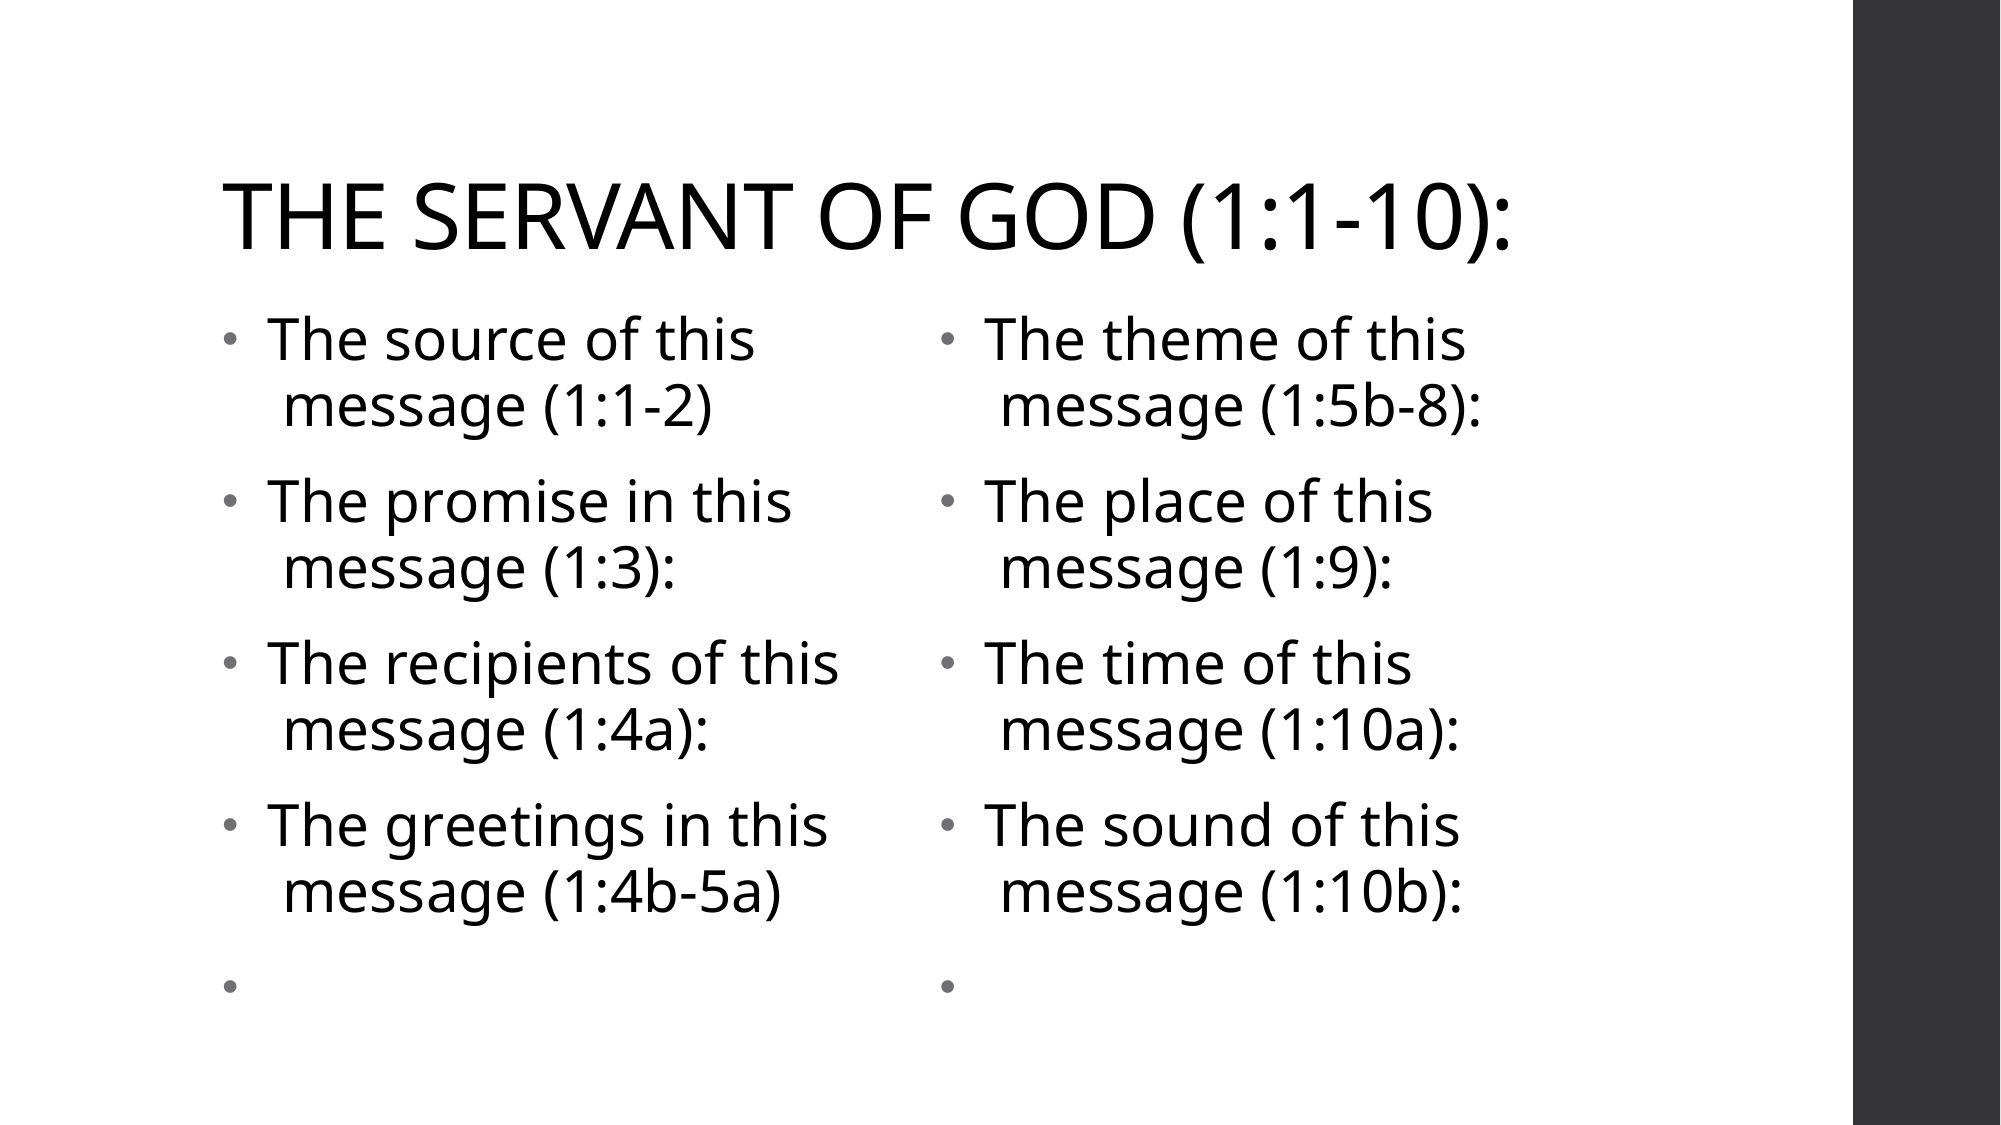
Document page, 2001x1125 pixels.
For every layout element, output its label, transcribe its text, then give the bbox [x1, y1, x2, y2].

title THE SERVANT OF GOD (1:1-10): [206, 60, 1797, 278]
list The theme of this message (1:5b-8): The place of this message (1:9): The time of this message (1:10a): The sound of this message (1:10b): [924, 299, 1617, 1014]
list The source of this message (1:1-2) The promise in this message (1:3): The recipients of this message (1:4a): The greetings in this message (1:4b-5a) [207, 299, 900, 1014]
